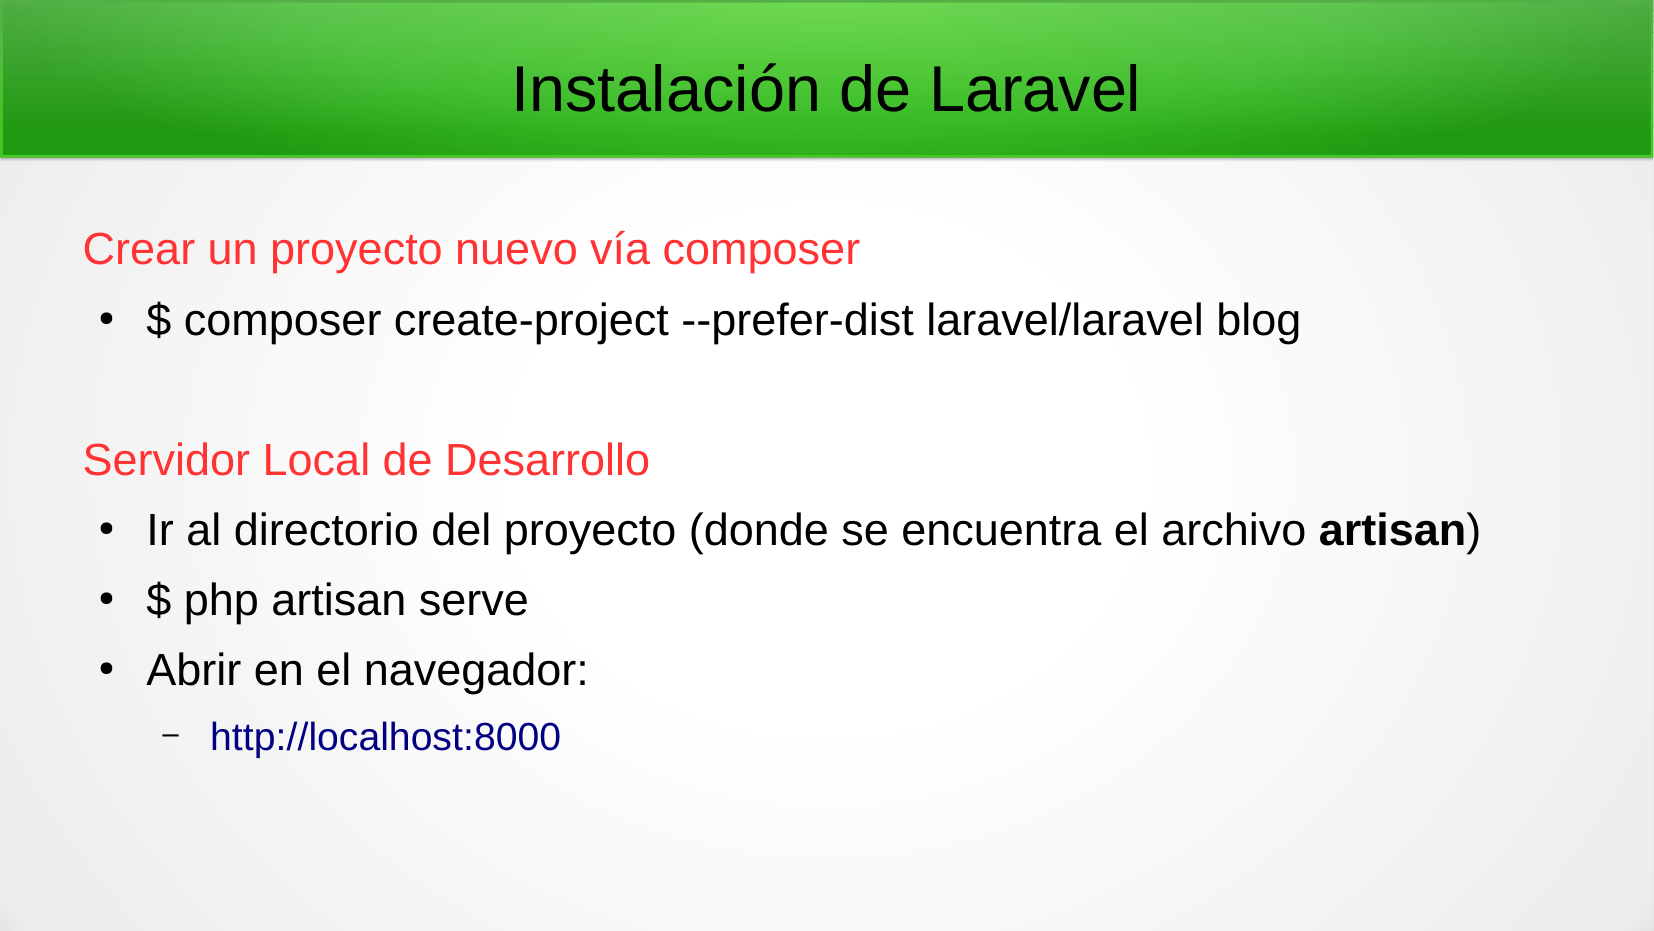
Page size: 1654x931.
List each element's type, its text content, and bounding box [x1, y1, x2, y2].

title Instalación de Laravel [82, 35, 1571, 142]
list Crear un proyecto nuevo vía composer $ composer create-project --prefer-dist laravel/laravel blog Servidor Local de Desarrollo Ir al directorio del proyecto (donde se encuentra el archivo artisan) $ php artisan serve Abrir en el navegador: http://localhost:8000 [82, 224, 1571, 764]
